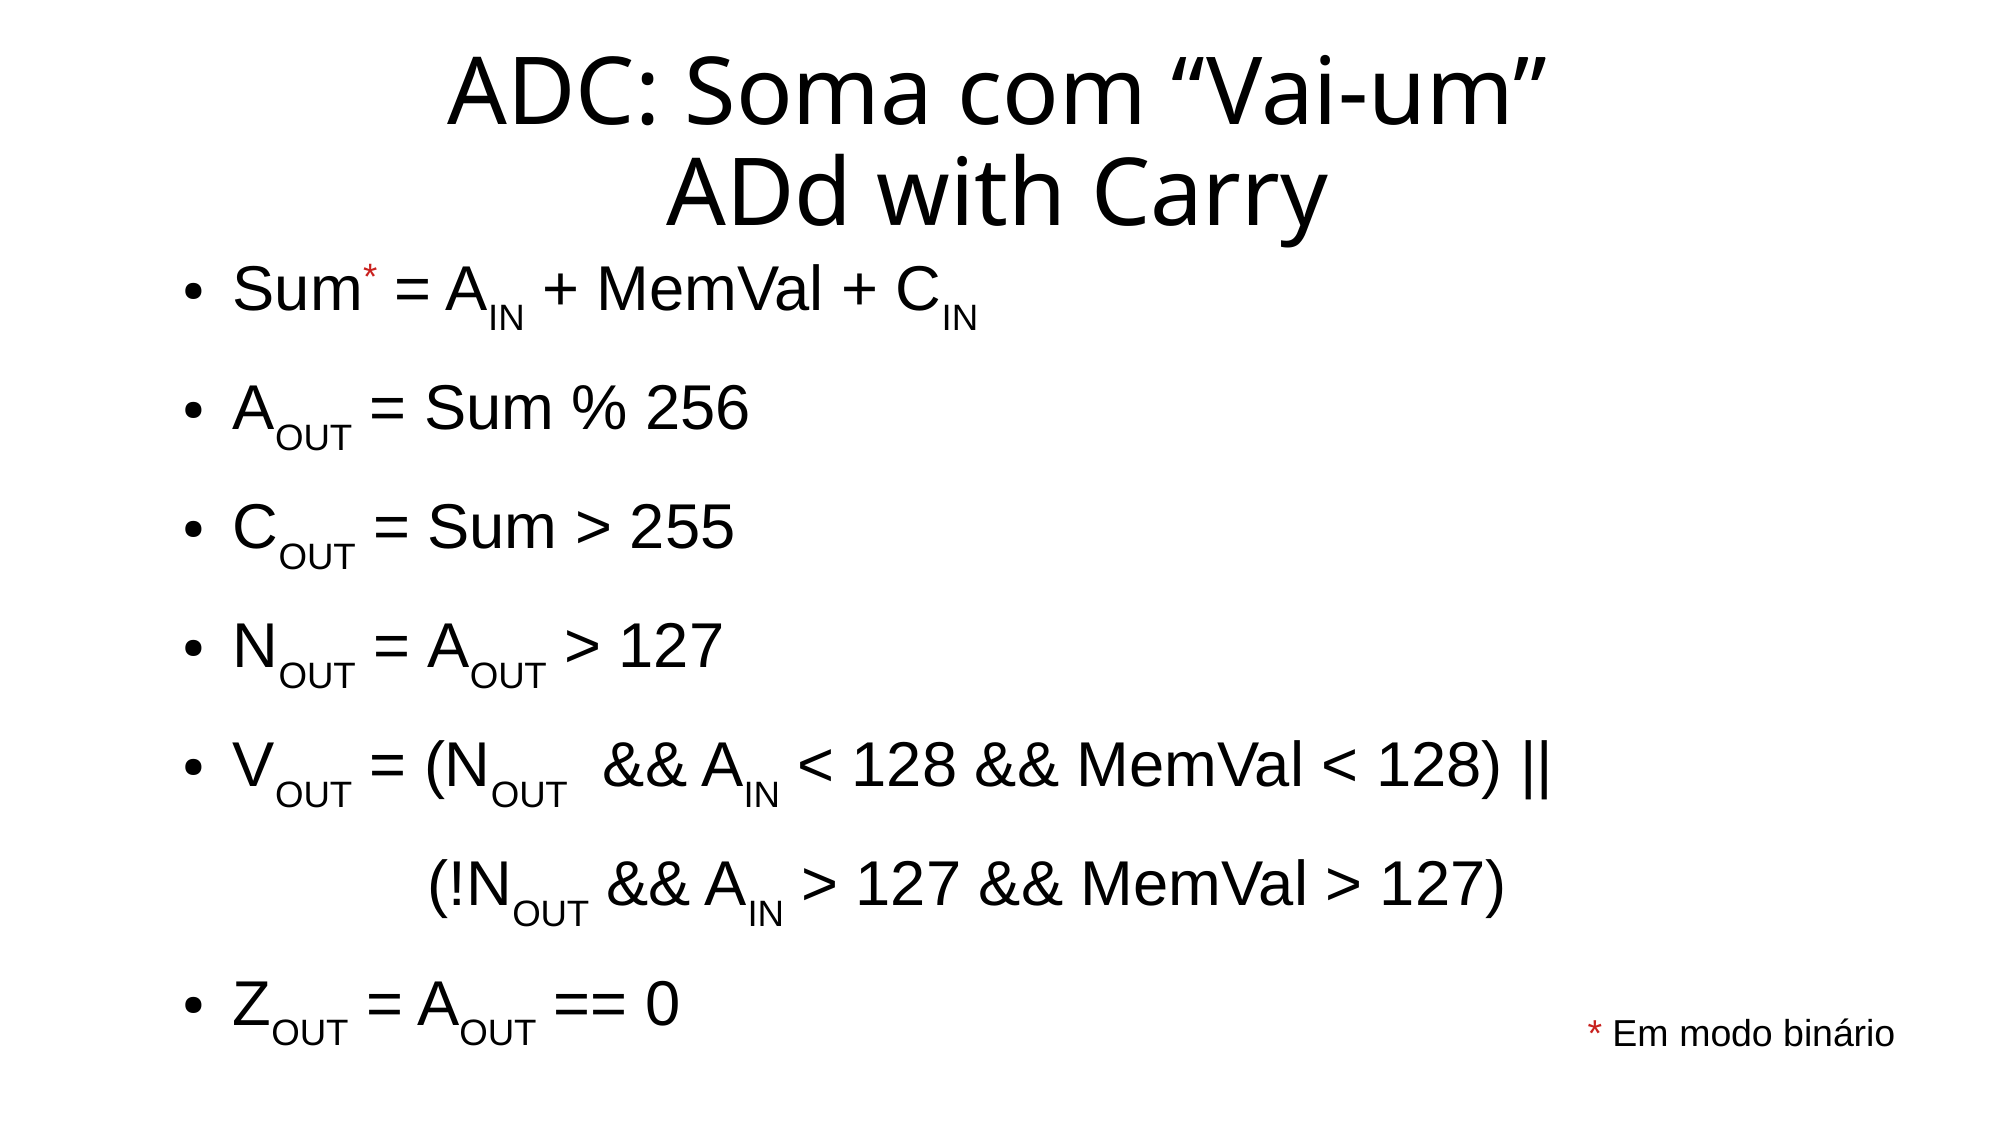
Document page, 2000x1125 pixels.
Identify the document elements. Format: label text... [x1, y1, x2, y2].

title ADC: Soma com “Vai-um” ADd with Carry [30, 36, 1966, 254]
list Sum* = AIN + MemVal + CIN AOUT = Sum % 256 COUT = Sum > 255 NOUT = AOUT > 127 VOUT = (NOUT && AIN < 128 && MemVal < 128) || (!NOUT && AIN > 127 && MemVal > 127) ZOUT = AOUT == 0 [150, 254, 1876, 1066]
text_box * Em modo binário [1572, 1005, 1911, 1062]
